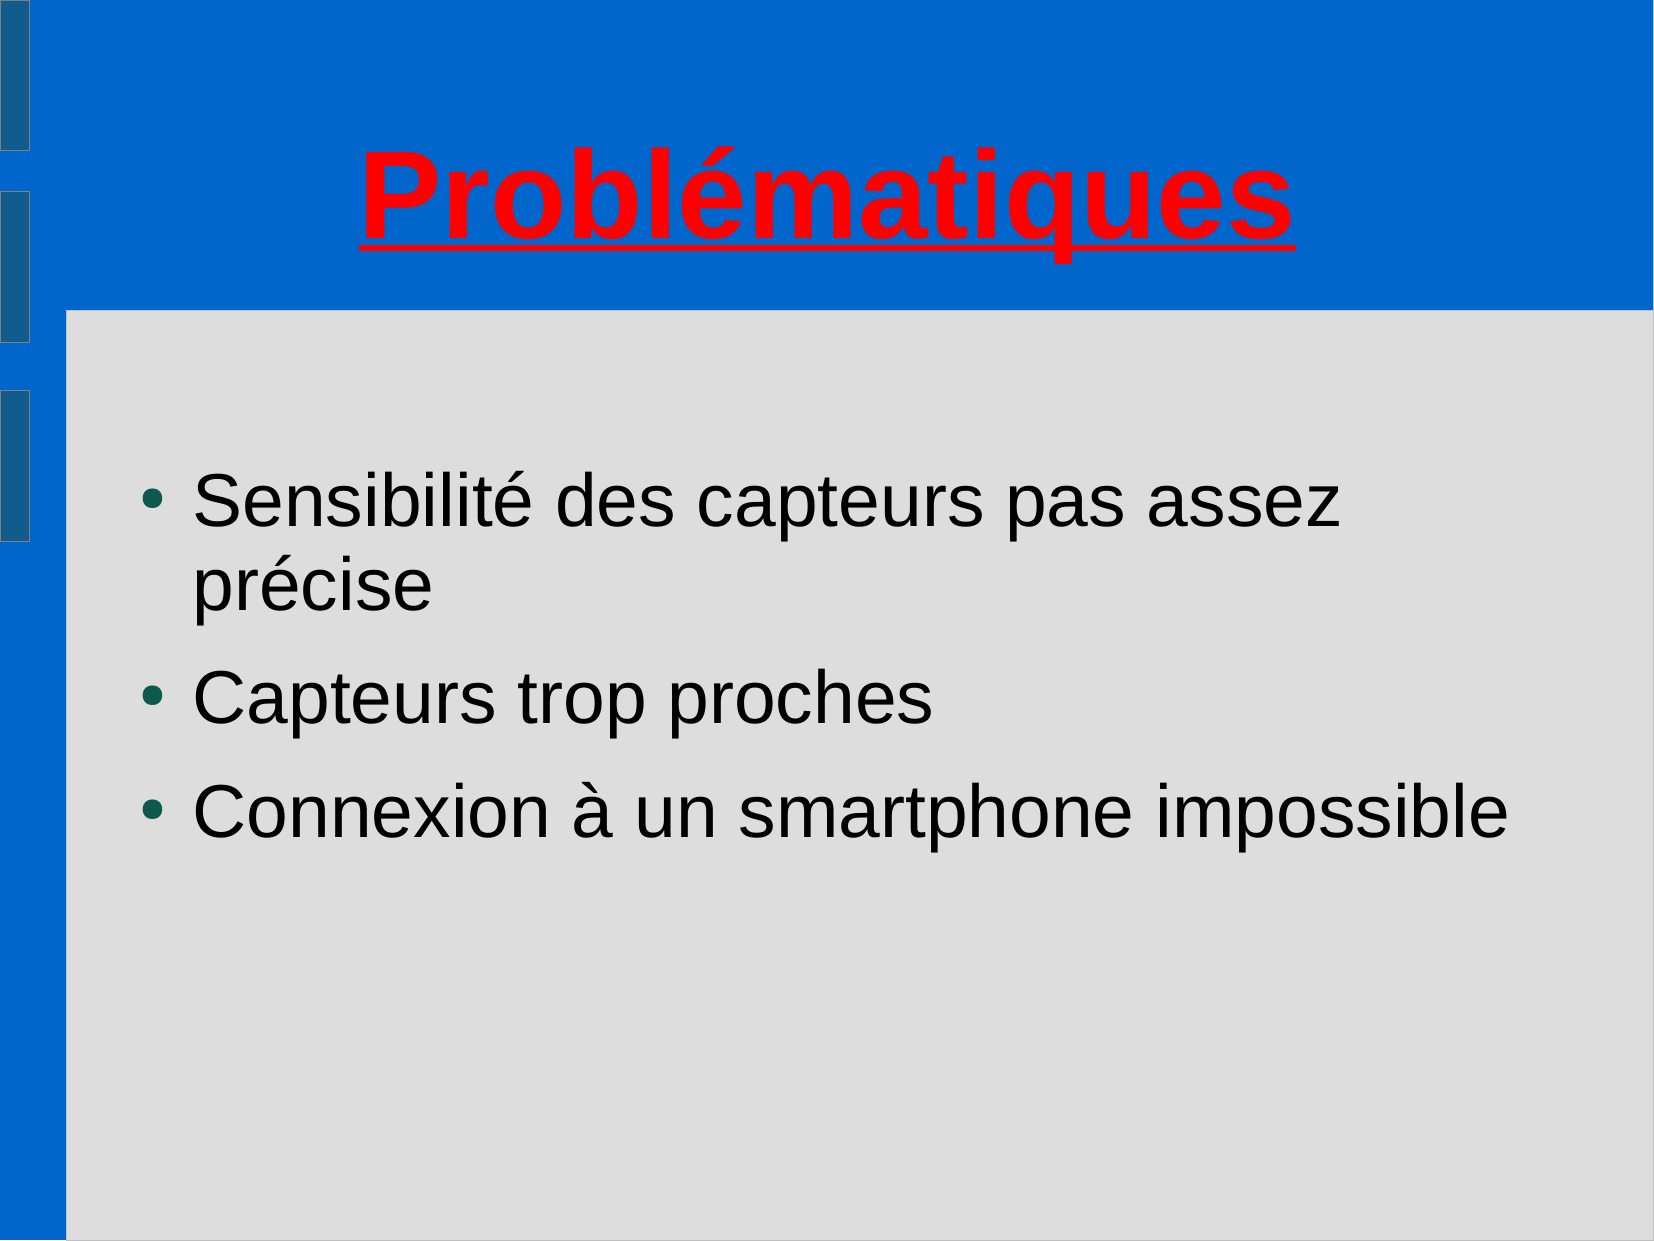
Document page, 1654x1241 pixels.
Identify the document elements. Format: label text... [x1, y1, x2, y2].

list Sensibilité des capteurs pas assez précise Capteurs trop proches Connexion à un smartphone impossible [121, 344, 1534, 1127]
title Problématiques [121, 91, 1534, 299]
